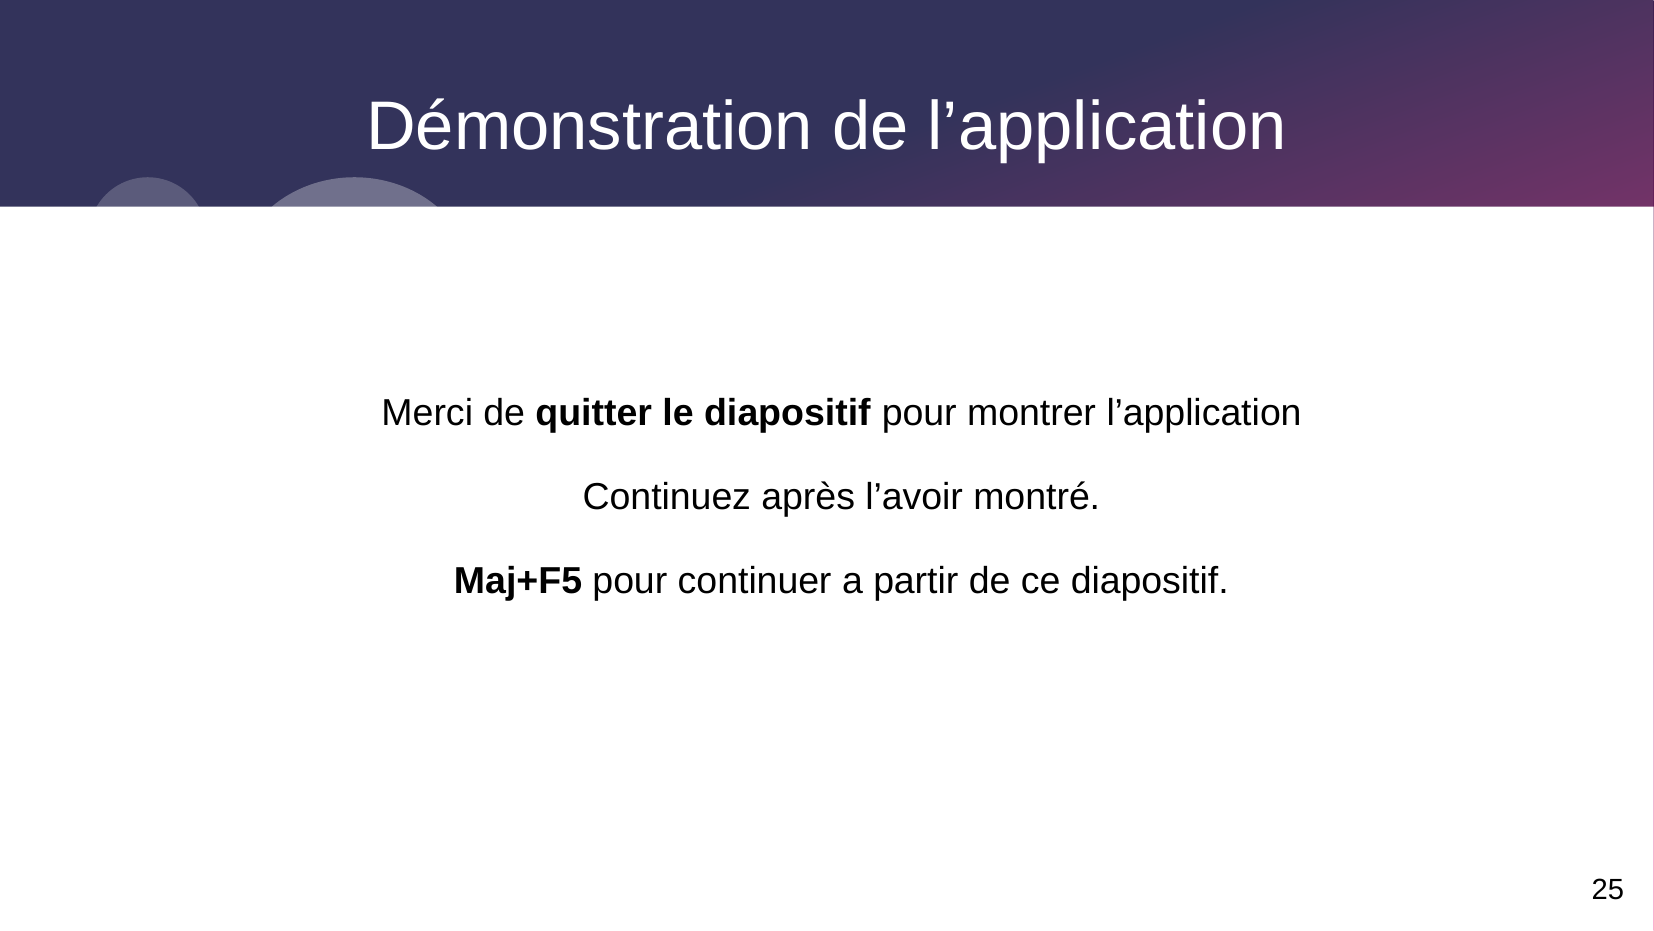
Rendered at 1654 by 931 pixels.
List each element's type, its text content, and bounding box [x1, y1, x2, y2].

text_box Merci de quitter le diapositif pour montrer l’application Continuez après l’avoir montré. Maj+F5 pour continuer a partir de ce diapositif. [295, 383, 1388, 609]
title Démonstration de l’application [88, 44, 1565, 207]
